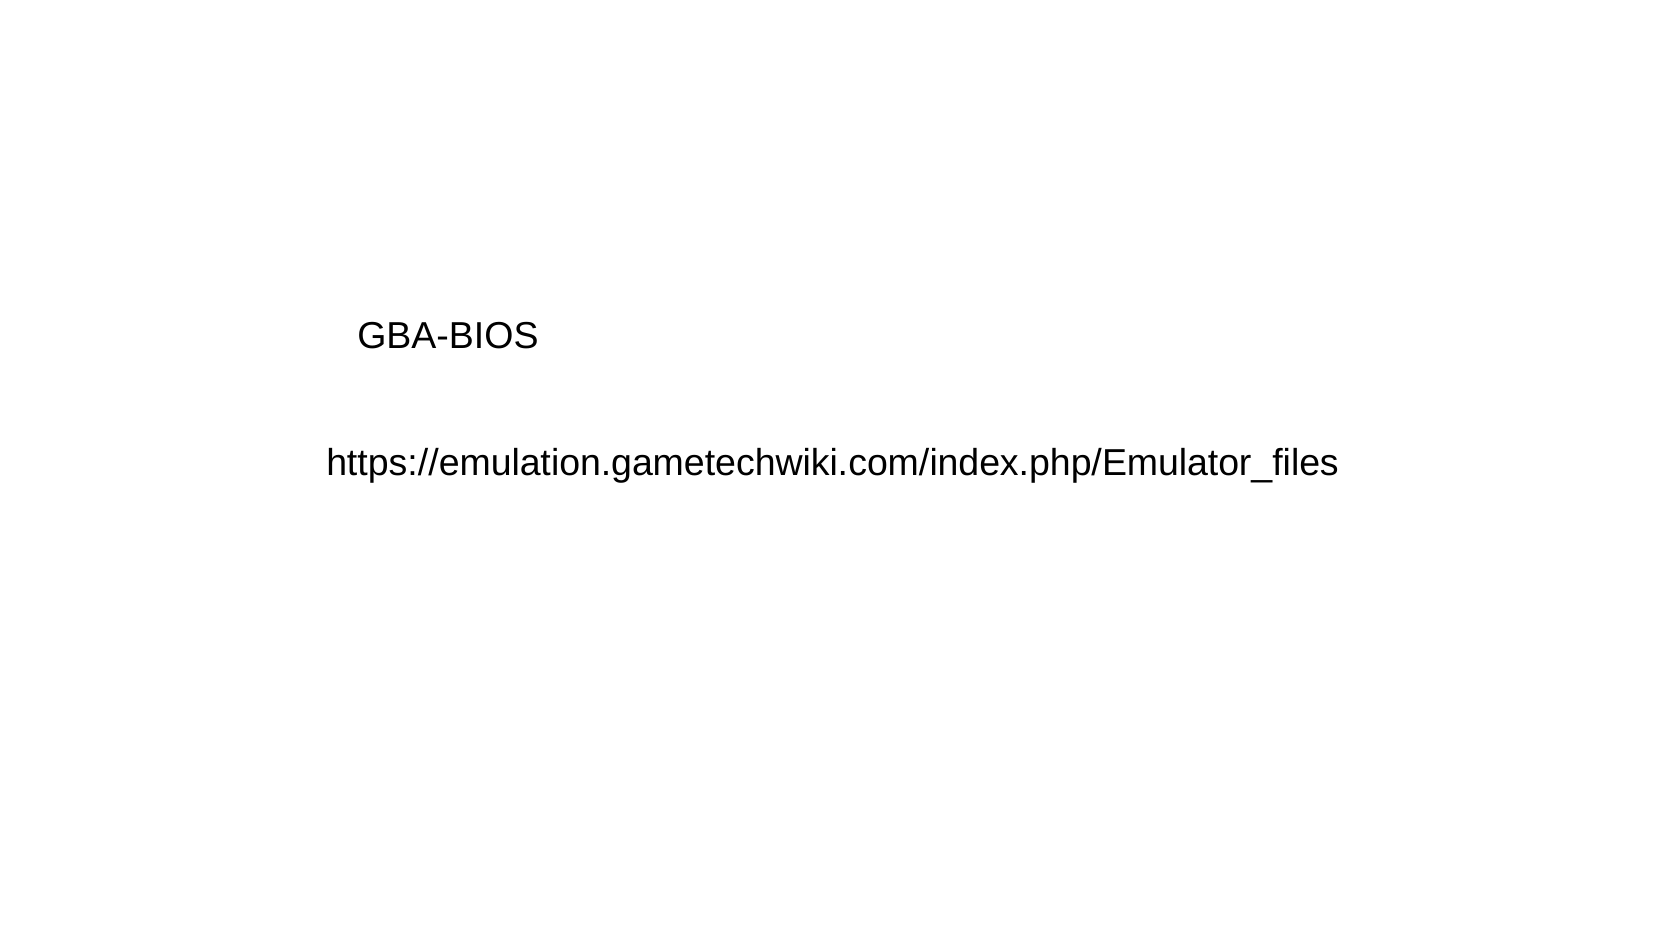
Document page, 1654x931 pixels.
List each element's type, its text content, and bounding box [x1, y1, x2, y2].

text_box GBA-BIOS [342, 307, 554, 364]
text_box https://emulation.gametechwiki.com/index.php/Emulator_files [311, 434, 1355, 492]
